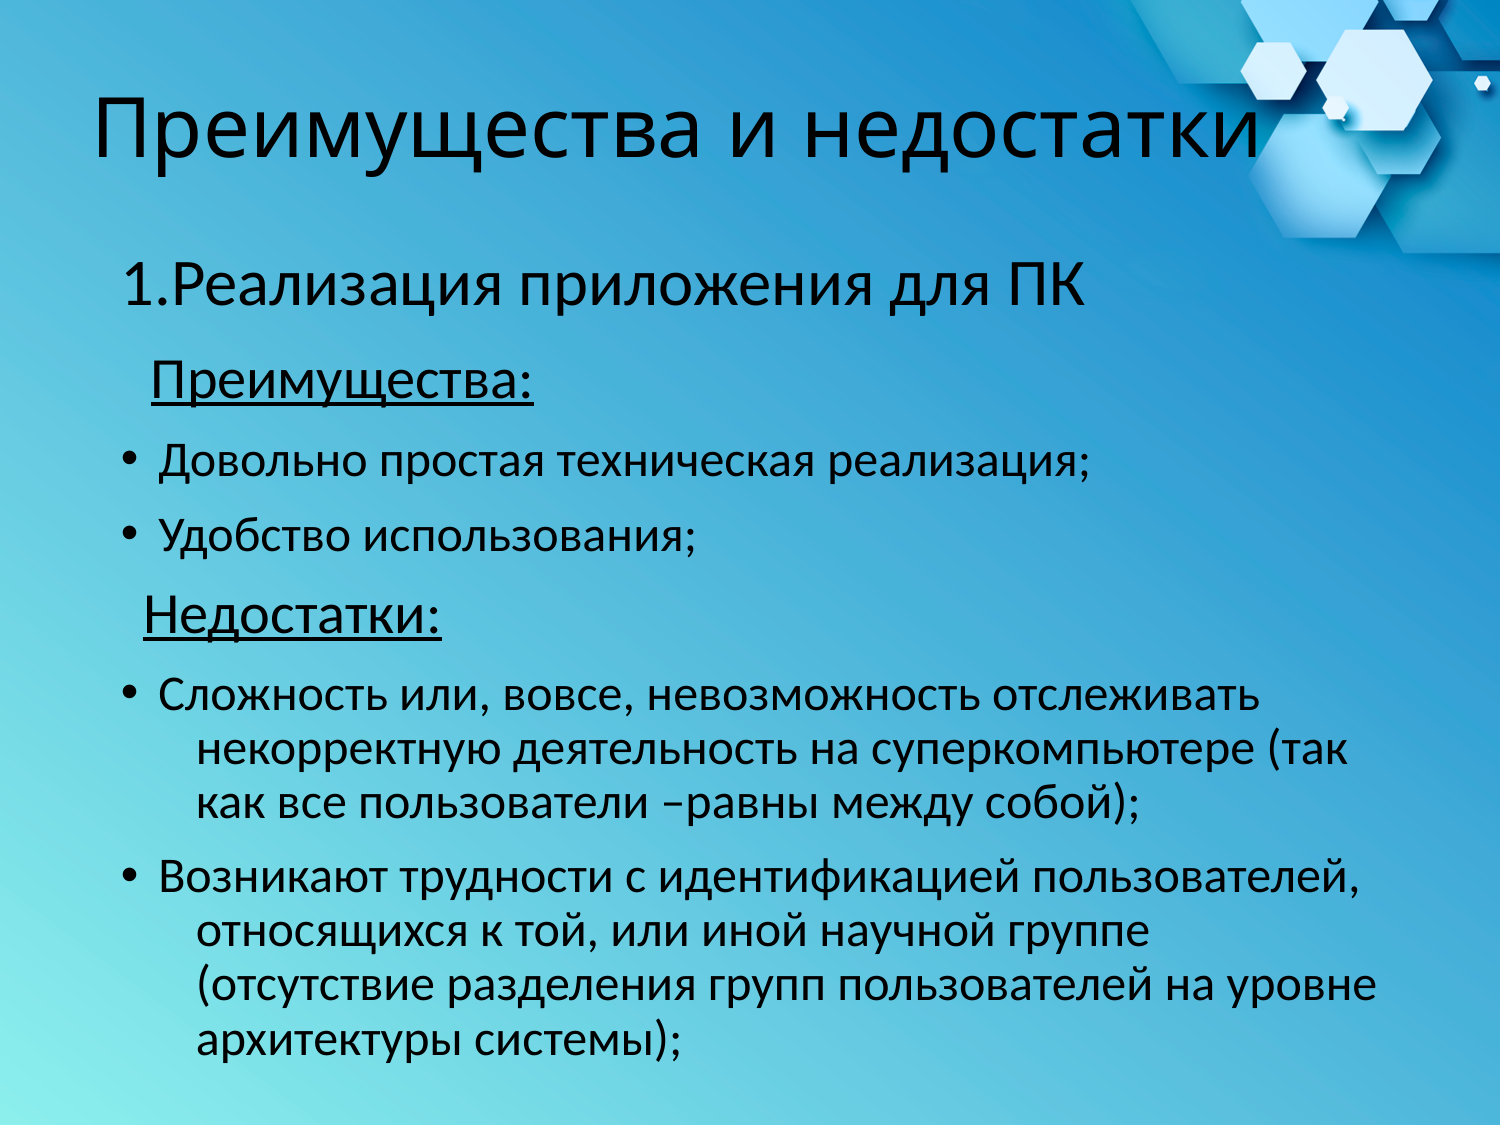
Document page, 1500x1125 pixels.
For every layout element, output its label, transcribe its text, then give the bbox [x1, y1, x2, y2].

list 1.Реализация приложения для ПК Преимущества: Довольно простая техническая реализация; Удобство использования; Недостатки: Сложность или, вовсе, невозможность отслеживать некорректную деятельность на суперкомпьютере (так как все пользователи –равны между собой); Возникают трудности с идентификацией пользователей, относящихся к той, или иной научной группе (отсутствие разделения групп пользователей на уровне архитектуры системы); [105, 240, 1397, 1079]
title Преимущества и недостатки [76, 21, 1371, 241]
